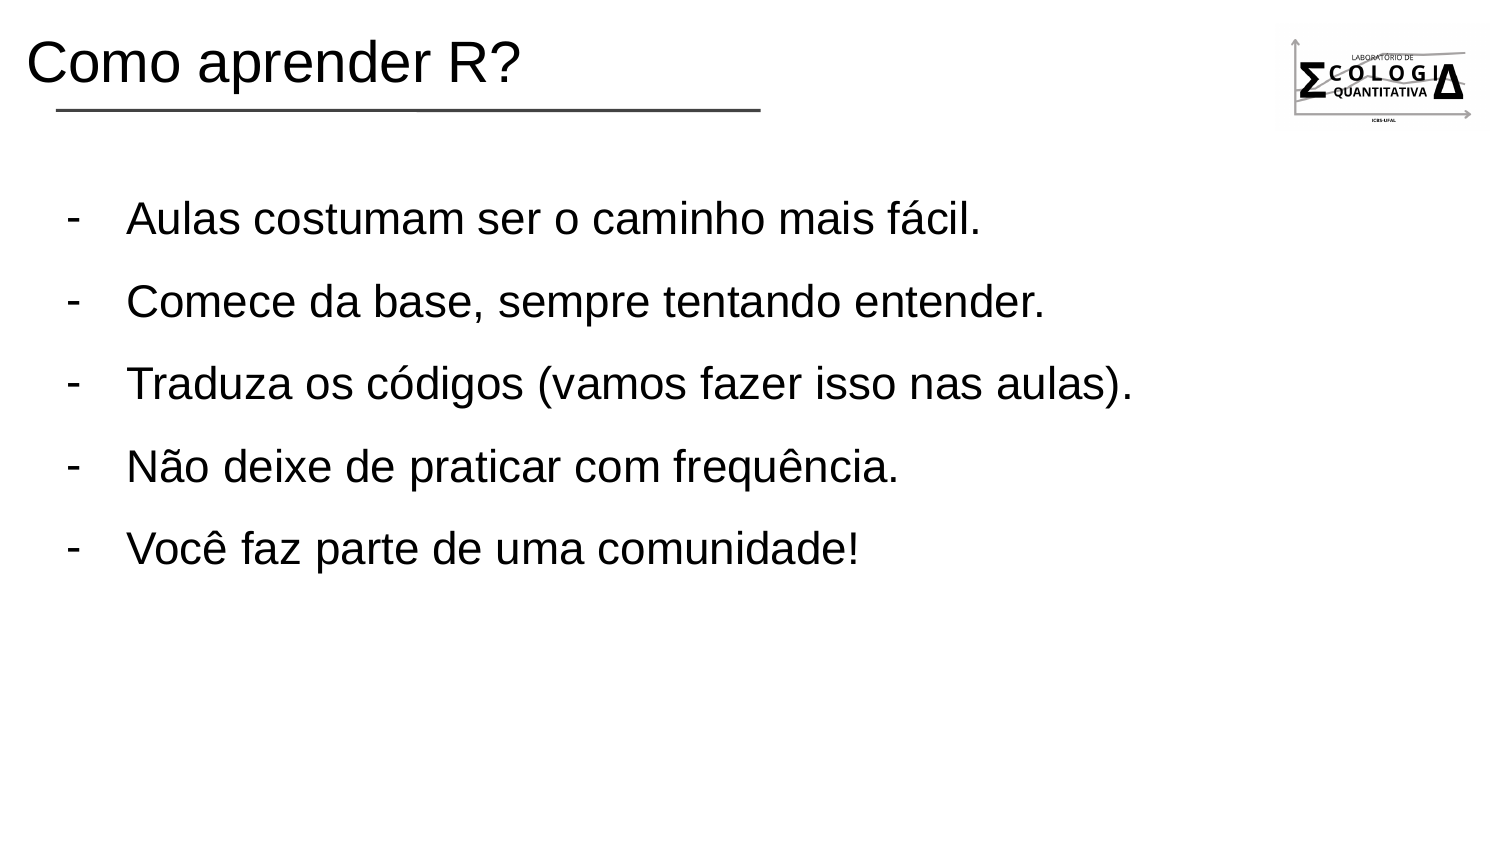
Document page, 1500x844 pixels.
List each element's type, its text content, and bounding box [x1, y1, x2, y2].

text_box Como aprender R? [11, 9, 1210, 117]
picture [1275, 23, 1490, 131]
text_box Aulas costumam ser o caminho mais fácil. Comece da base, sempre tentando entender. Traduza os códigos (vamos fazer isso nas aulas). Não deixe de praticar com frequência. Você faz parte de uma comunidade! [36, 146, 1427, 729]
